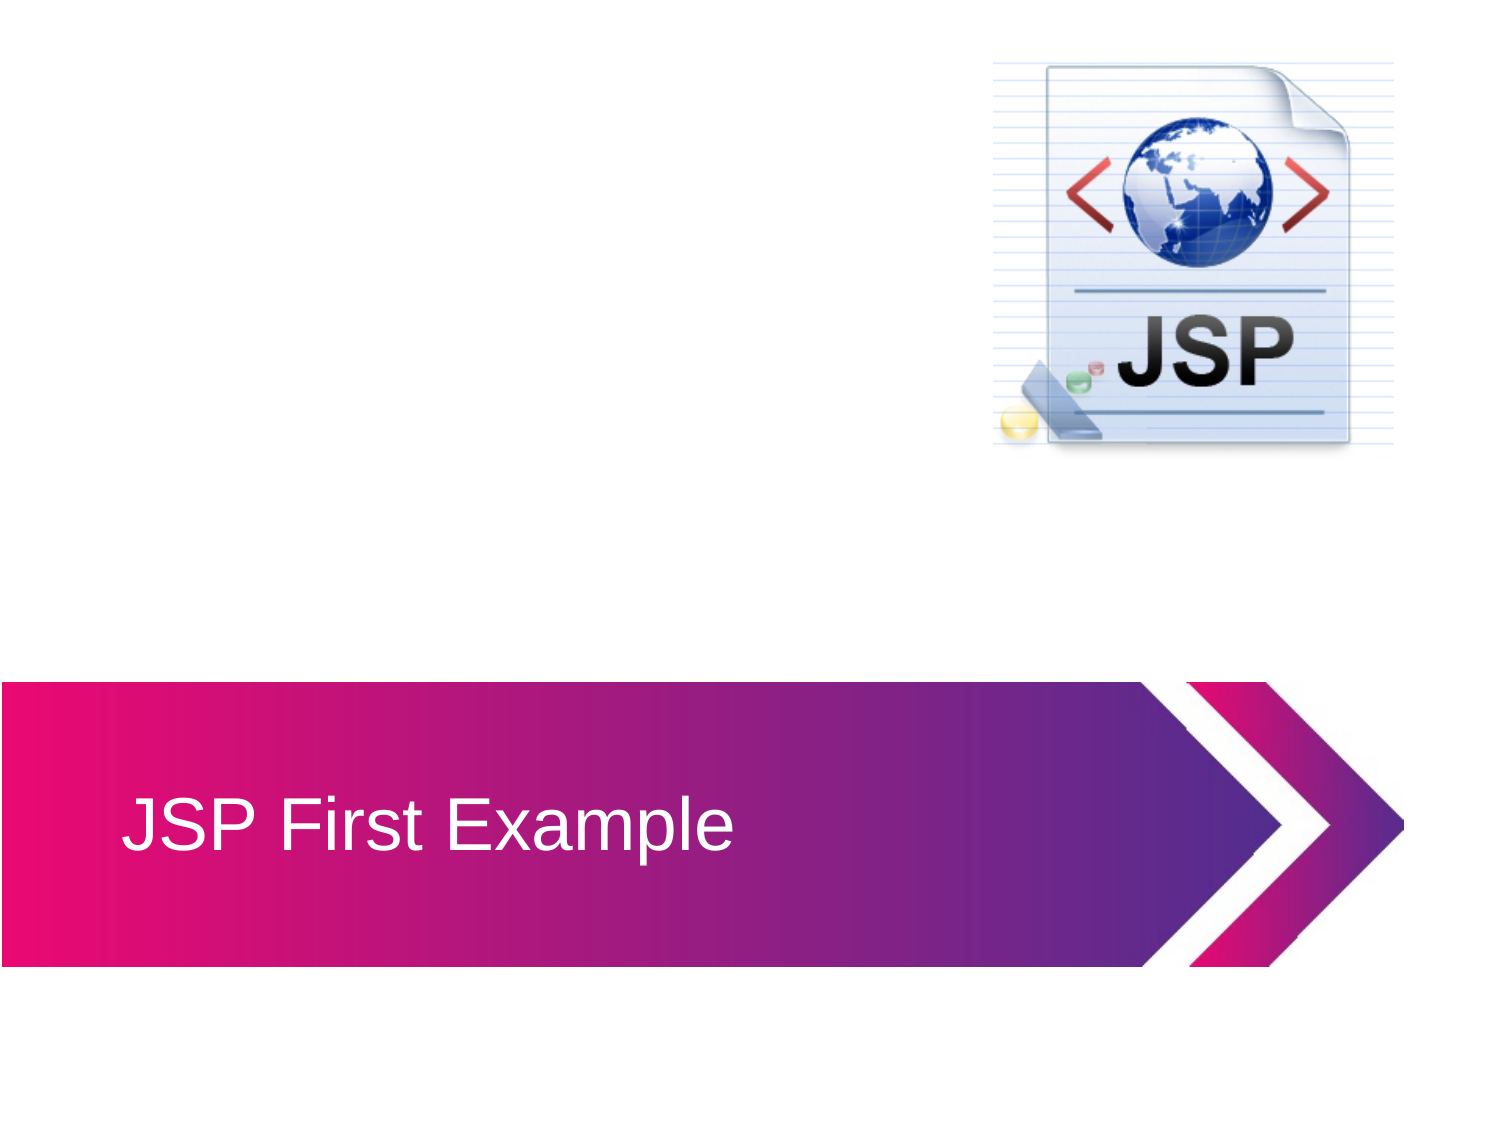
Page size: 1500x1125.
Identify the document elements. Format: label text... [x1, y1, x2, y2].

text_box JSP First Example [106, 775, 804, 875]
picture [2, 682, 1404, 967]
picture [993, 58, 1394, 459]
